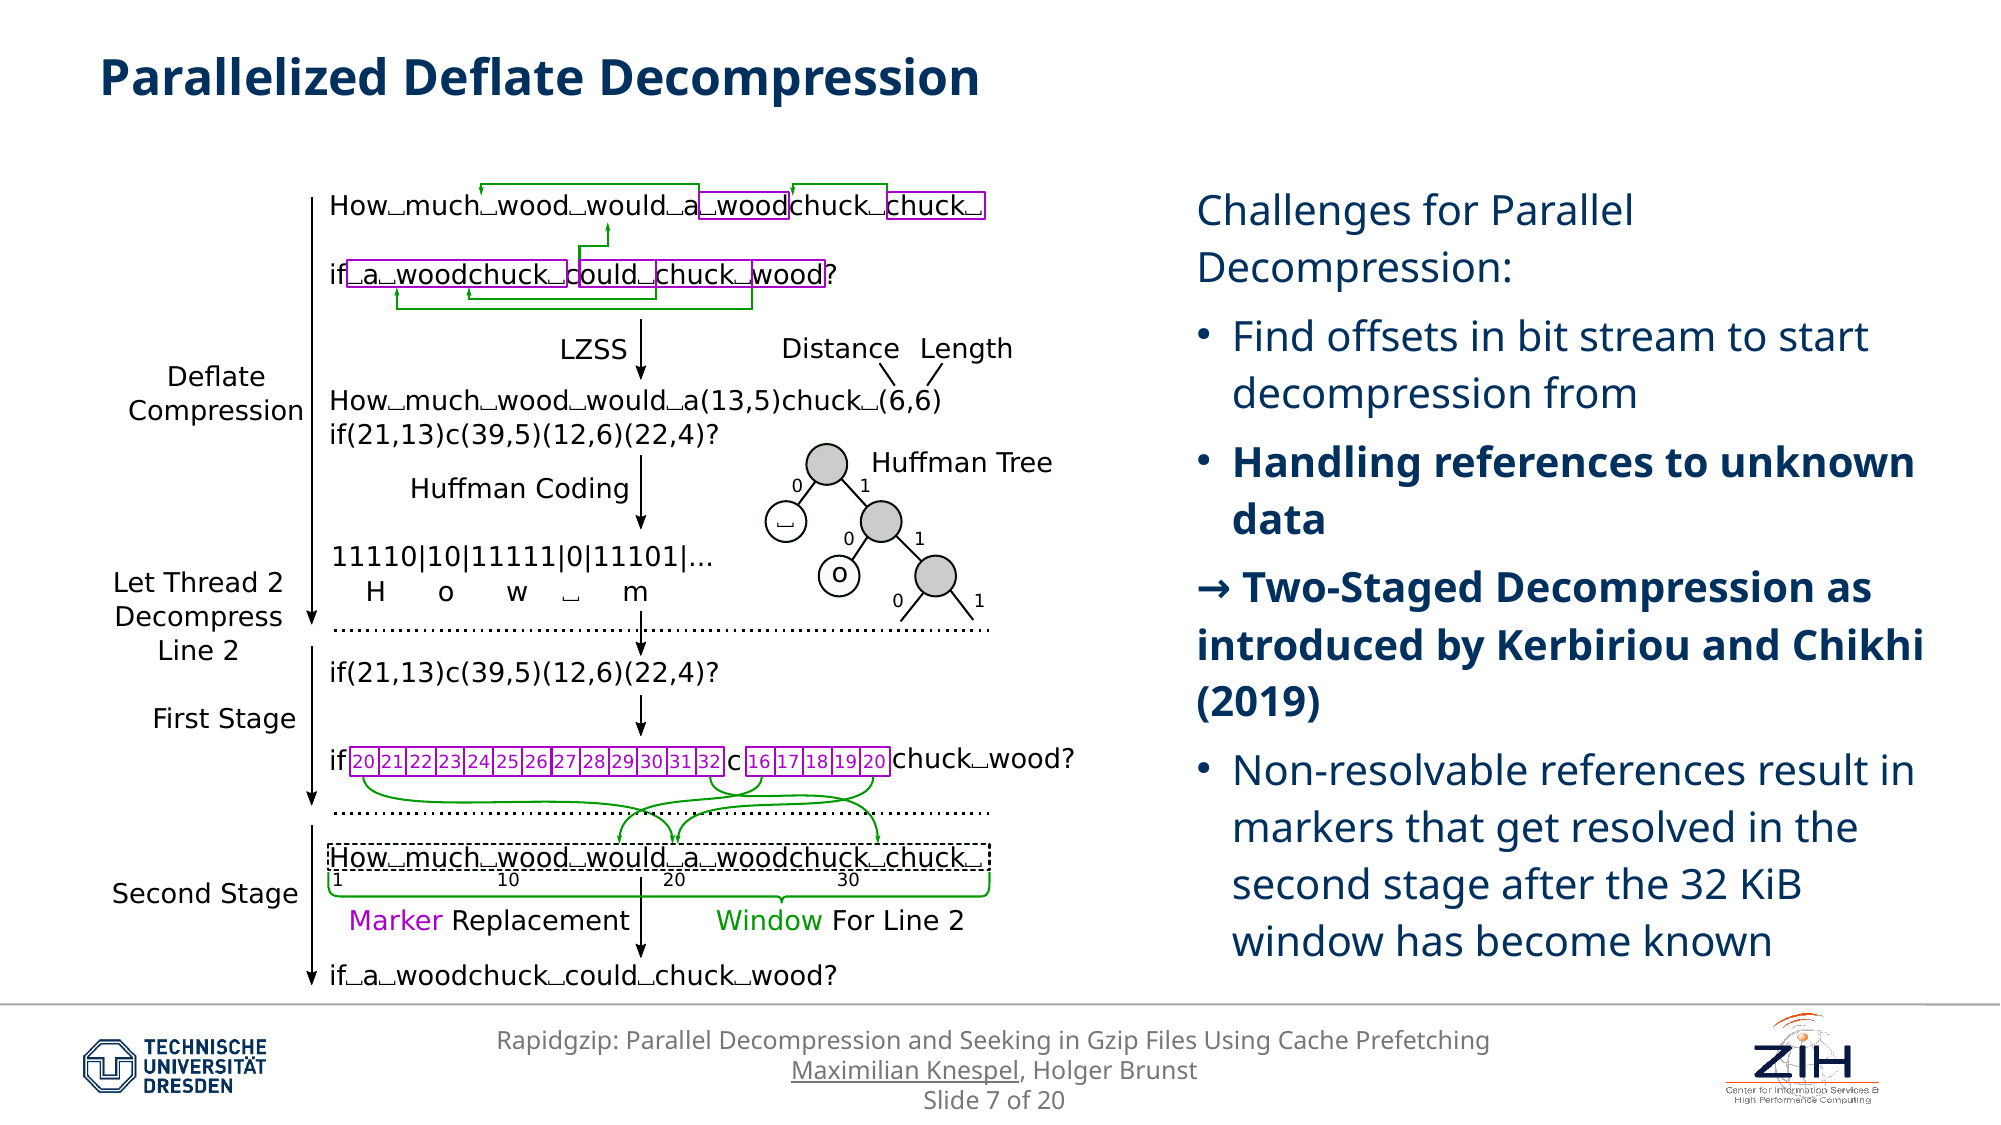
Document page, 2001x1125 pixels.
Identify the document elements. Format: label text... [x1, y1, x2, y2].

picture [99, 168, 1088, 1000]
title Parallelized Deflate Decompression [99, 44, 1900, 148]
text_box Challenges for Parallel Decompression: Find offsets in bit stream to start decompression from Handling references to unknown data → Two-Staged Decompression as introduced by Kerbiriou and Chikhi (2019) Non-resolvable references result in markers that get resolved in the second stage after the 32 KiB window has become known [1181, 173, 1953, 974]
picture [83, 1039, 266, 1093]
picture [1726, 1013, 1879, 1104]
